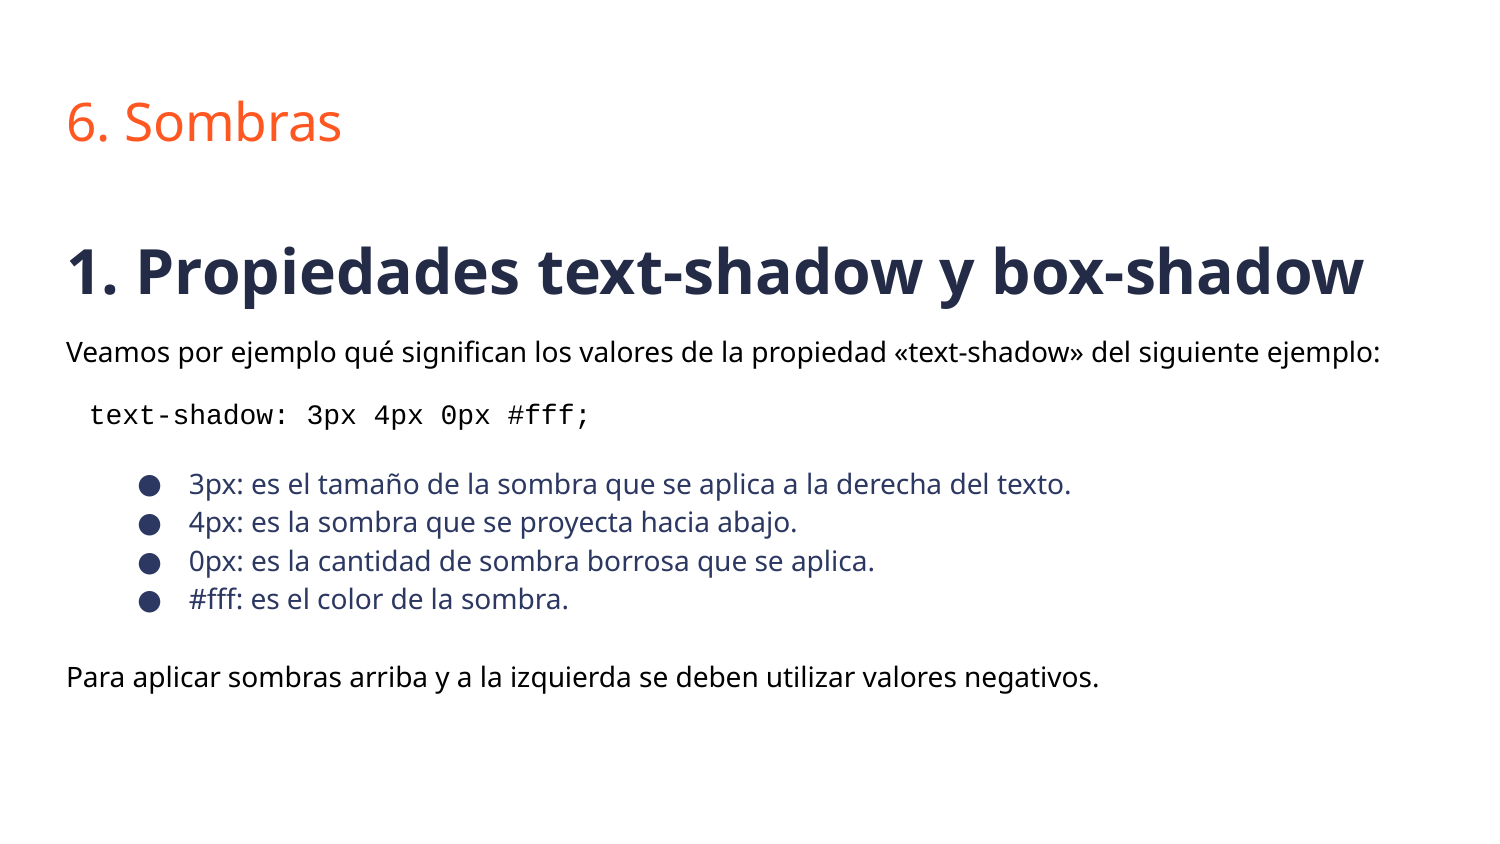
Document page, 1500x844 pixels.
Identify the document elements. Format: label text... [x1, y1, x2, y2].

title 6. Sombras [51, 72, 1449, 167]
list 1. Propiedades text-shadow y box-shadow Veamos por ejemplo qué significan los valores de la propiedad «text-shadow» del siguiente ejemplo: text-shadow: 3px 4px 0px #fff; 3px: es el tamaño de la sombra que se aplica a la derecha del texto. 4px: es la sombra que se proyecta hacia abajo. 0px: es la cantidad de sombra borrosa que se aplica. #fff: es el color de la sombra. Para aplicar sombras arriba y a la izquierda se deben utilizar valores negativos. [51, 189, 1449, 750]
